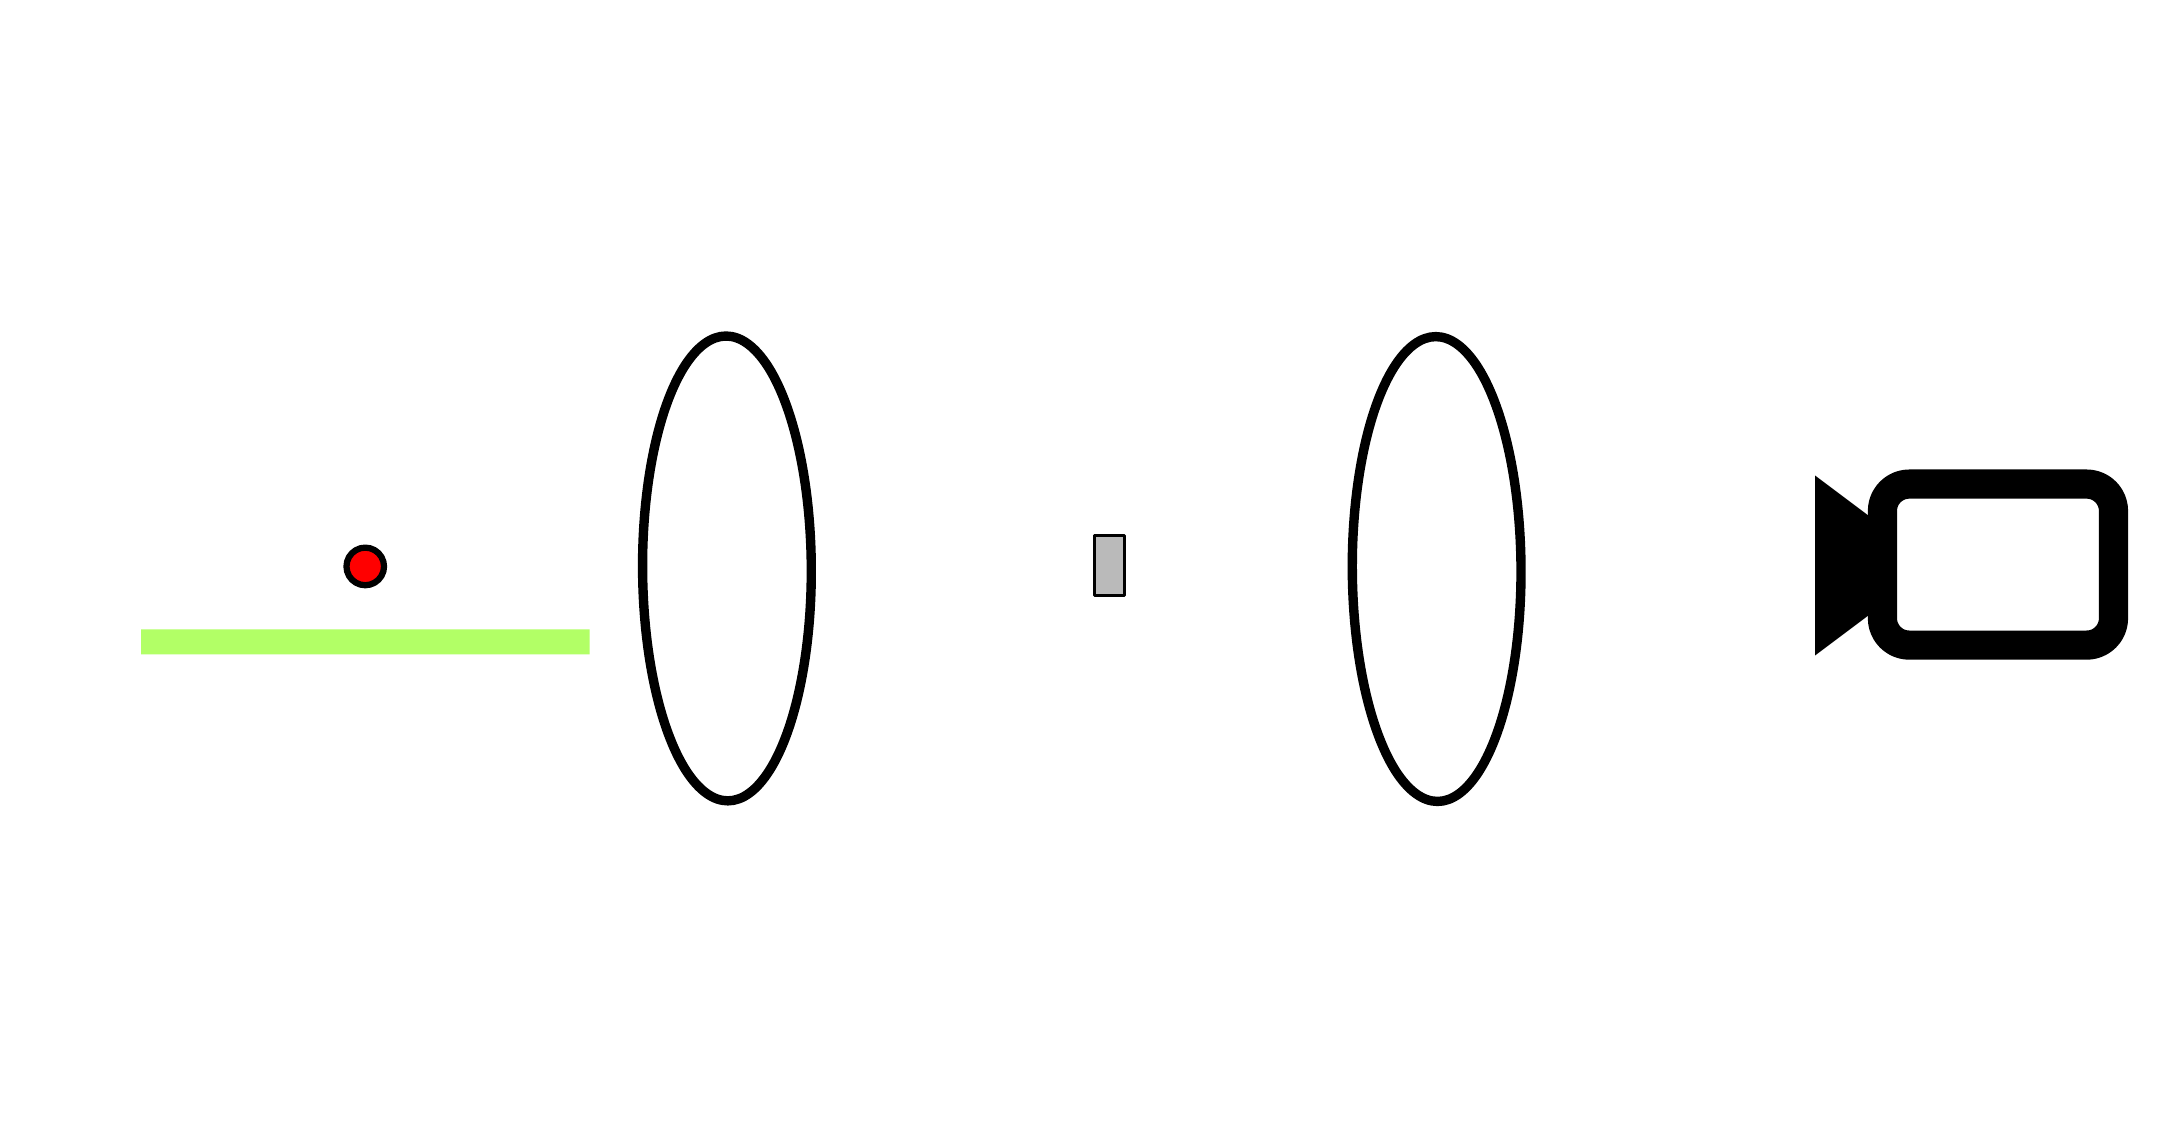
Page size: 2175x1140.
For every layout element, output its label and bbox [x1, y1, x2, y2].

text_box [1094, 535, 1125, 596]
text_box [346, 547, 385, 586]
text_box [1882, 484, 2114, 646]
text_box [1815, 475, 1876, 656]
text_box [1352, 336, 1522, 802]
text_box [642, 336, 812, 801]
